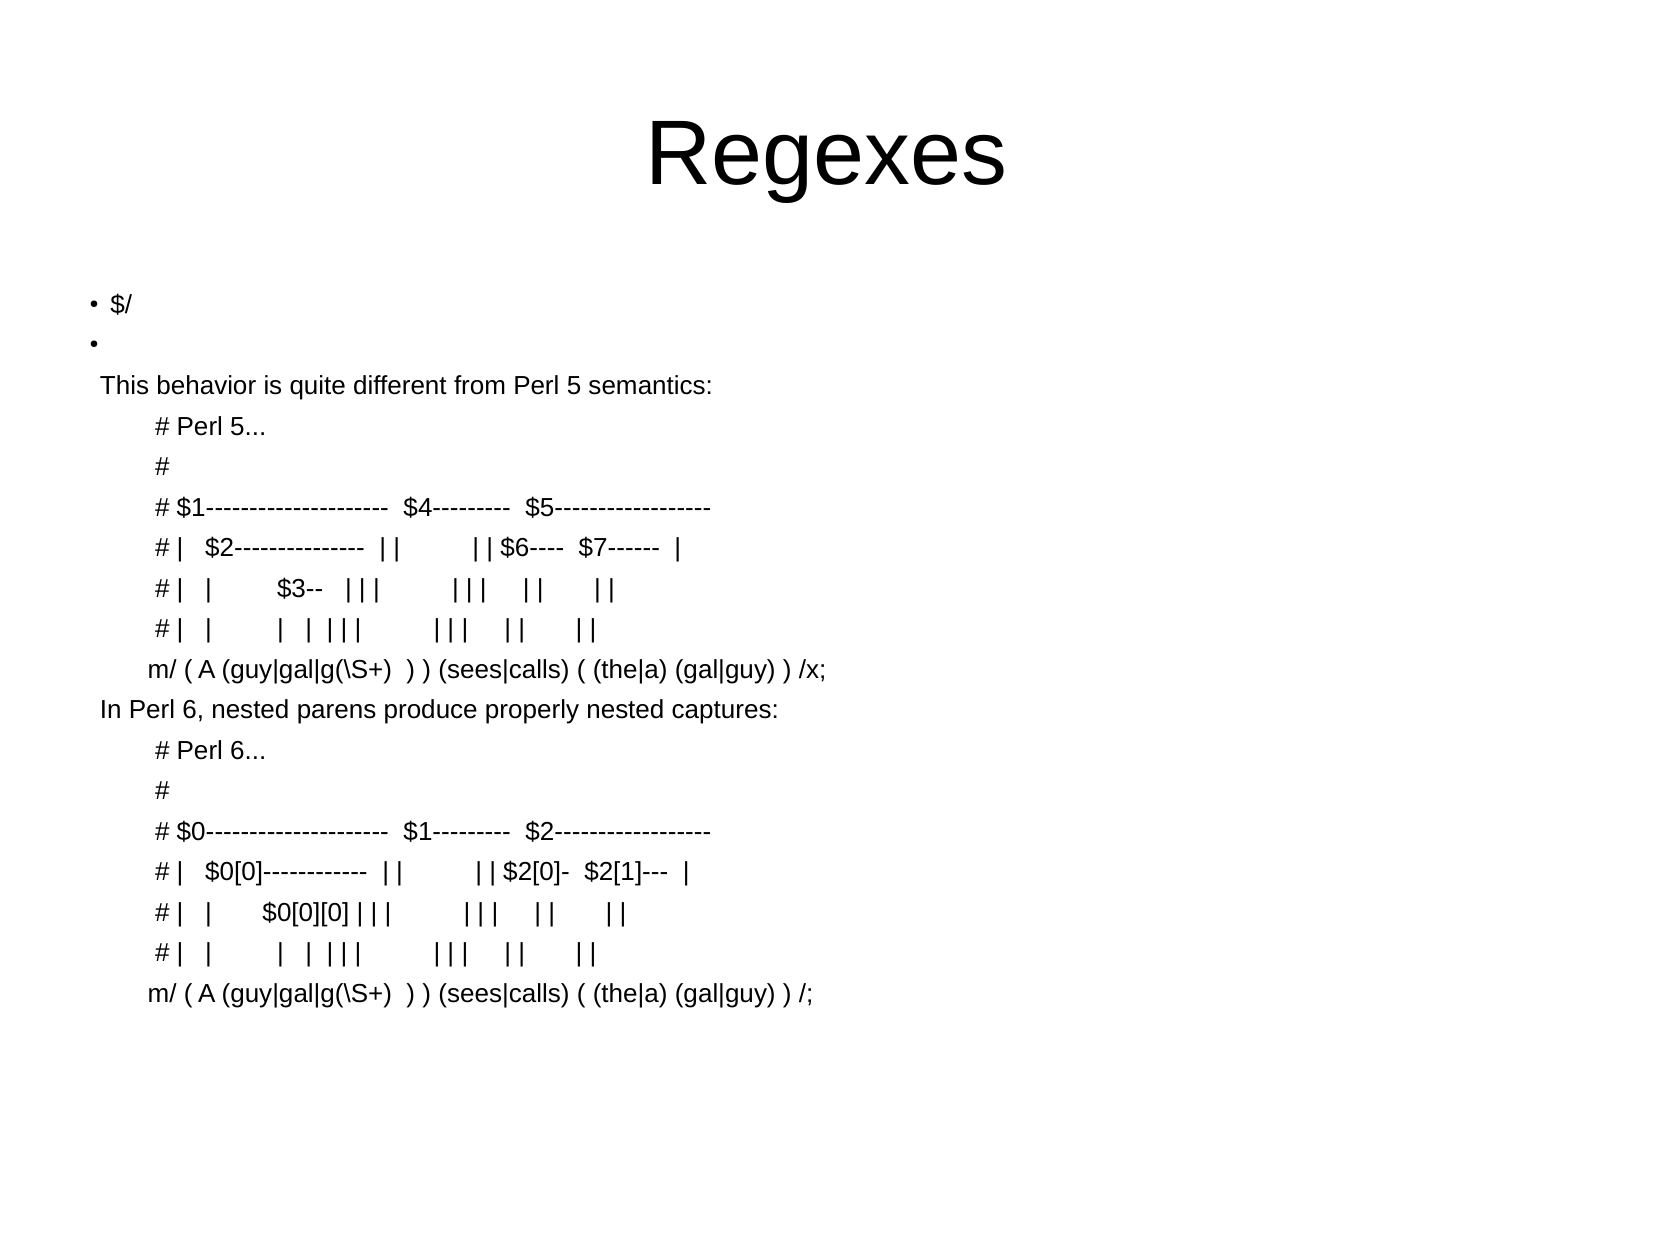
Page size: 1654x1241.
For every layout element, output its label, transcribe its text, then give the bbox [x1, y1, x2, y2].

list $/ This behavior is quite different from Perl 5 semantics: # Perl 5... # # $1--------------------- $4--------- $5------------------ # | $2--------------- | | | | $6---- $7------ | # | | $3-- | | | | | | | | | | # | | | | | | | | | | | | | | m/ ( A (guy|gal|g(\S+) ) ) (sees|calls) ( (the|a) (gal|guy) ) /x; In Perl 6, nested parens produce properly nested captures: # Perl 6... # # $0--------------------- $1--------- $2------------------ # | $0[0]------------ | | | | $2[0]- $2[1]--- | # | | $0[0][0] | | | | | | | | | | # | | | | | | | | | | | | | | m/ ( A (guy|gal|g(\S+) ) ) (sees|calls) ( (the|a) (gal|guy) ) /; [82, 290, 1538, 1010]
title Regexes [82, 49, 1571, 257]
